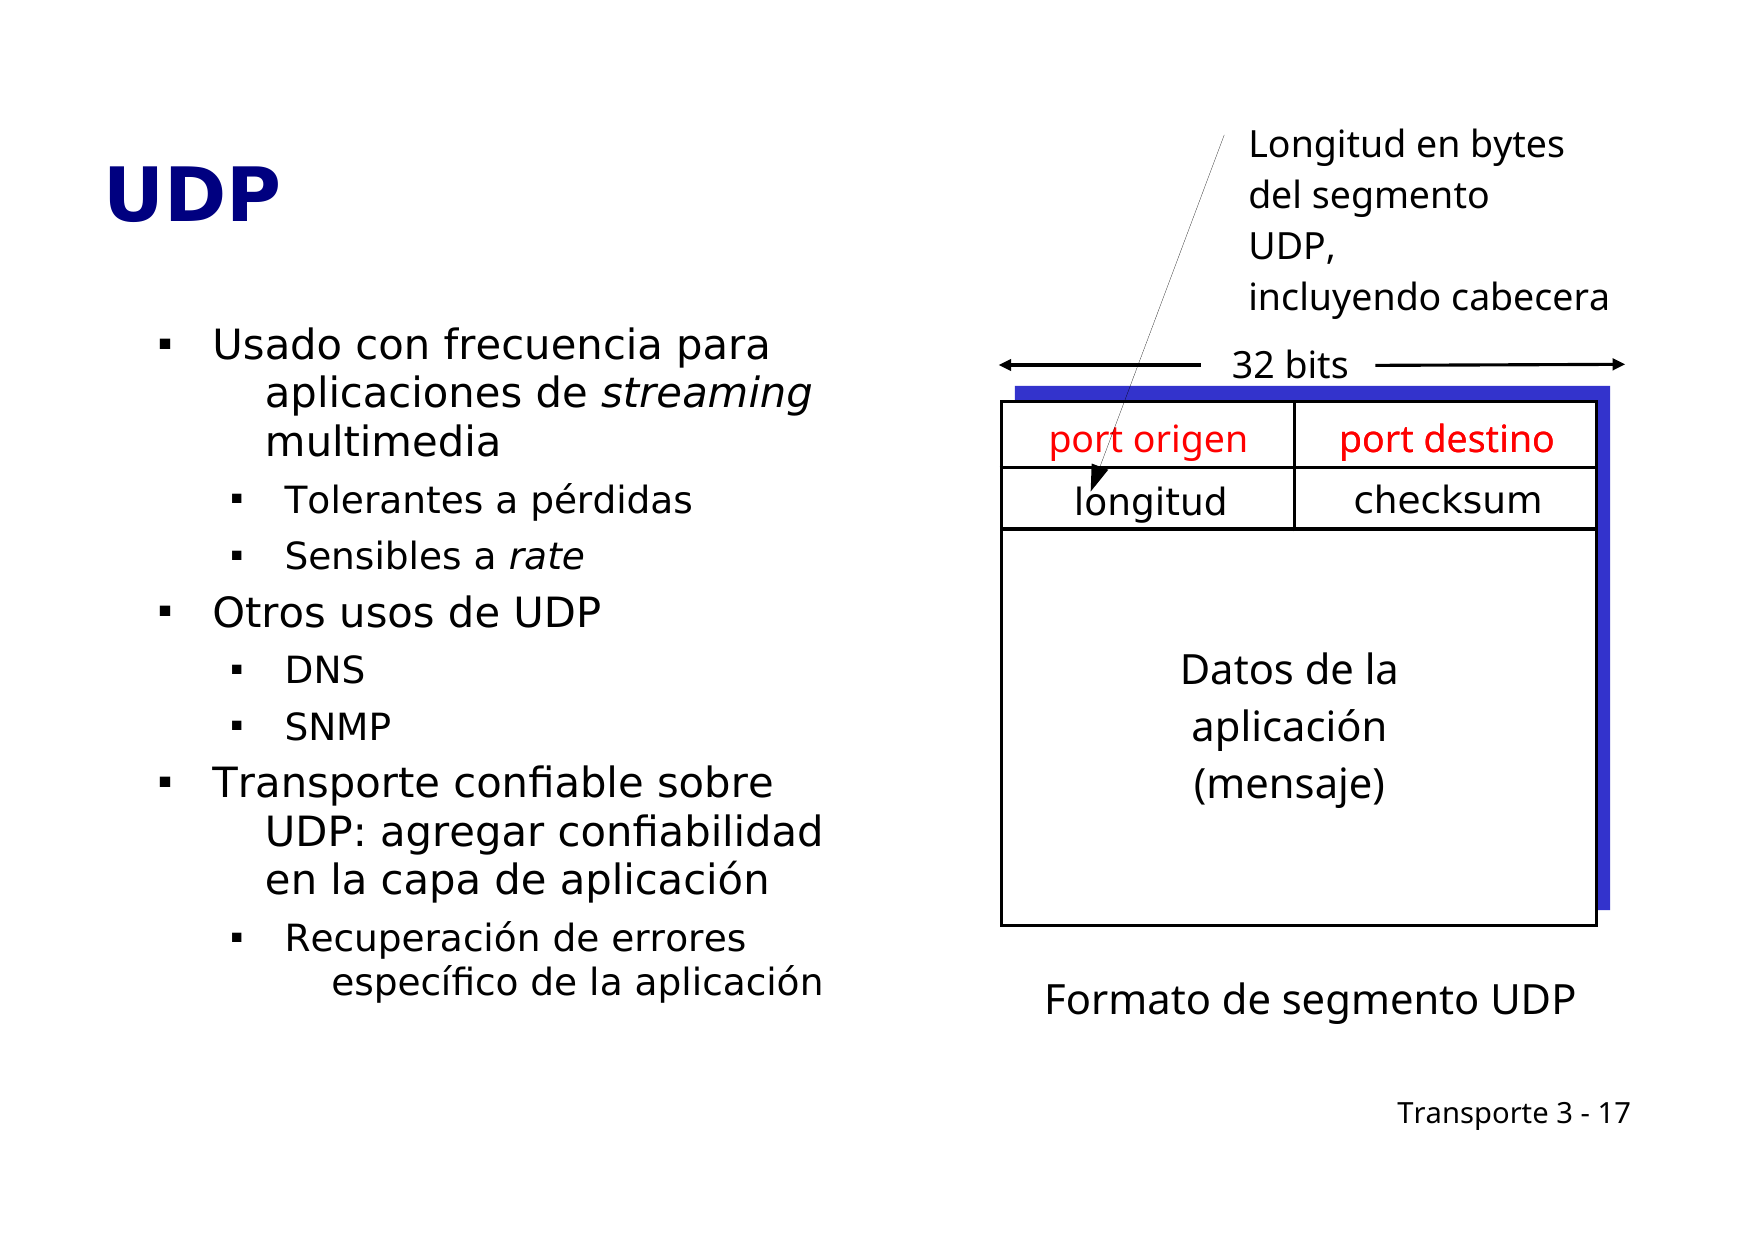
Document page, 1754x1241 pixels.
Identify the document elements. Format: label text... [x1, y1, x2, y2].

text_box [1001, 385, 1130, 466]
text_box port origen [1033, 405, 1122, 466]
text_box [1001, 469, 1091, 527]
text_box port destino [1324, 405, 1571, 472]
text_box Longitud en bytes del segmento UDP, incluyendo cabecera [1233, 109, 1626, 330]
text_box [1001, 385, 1611, 926]
text_box Datos de la aplicación (mensaje) [1164, 632, 1414, 819]
text_box longitud [1059, 473, 1243, 532]
title UDP [88, 95, 1654, 298]
text_box [1296, 469, 1338, 527]
text_box port origen [1101, 405, 1264, 466]
text_box [1107, 469, 1293, 527]
text_box Formato de segmento UDP [1029, 962, 1603, 1035]
text_box checksum [1338, 471, 1558, 530]
list Usado con frecuencia para aplicaciones de streaming multimedia Tolerantes a pérdidas Sensibles a rate Otros usos de UDP DNS SNMP Transporte confiable sobre UDP: agregar confiabilidad en la capa de aplicación Recuperación de errores específico de la aplicación [154, 320, 833, 1082]
text_box 32 bits [1217, 331, 1364, 398]
